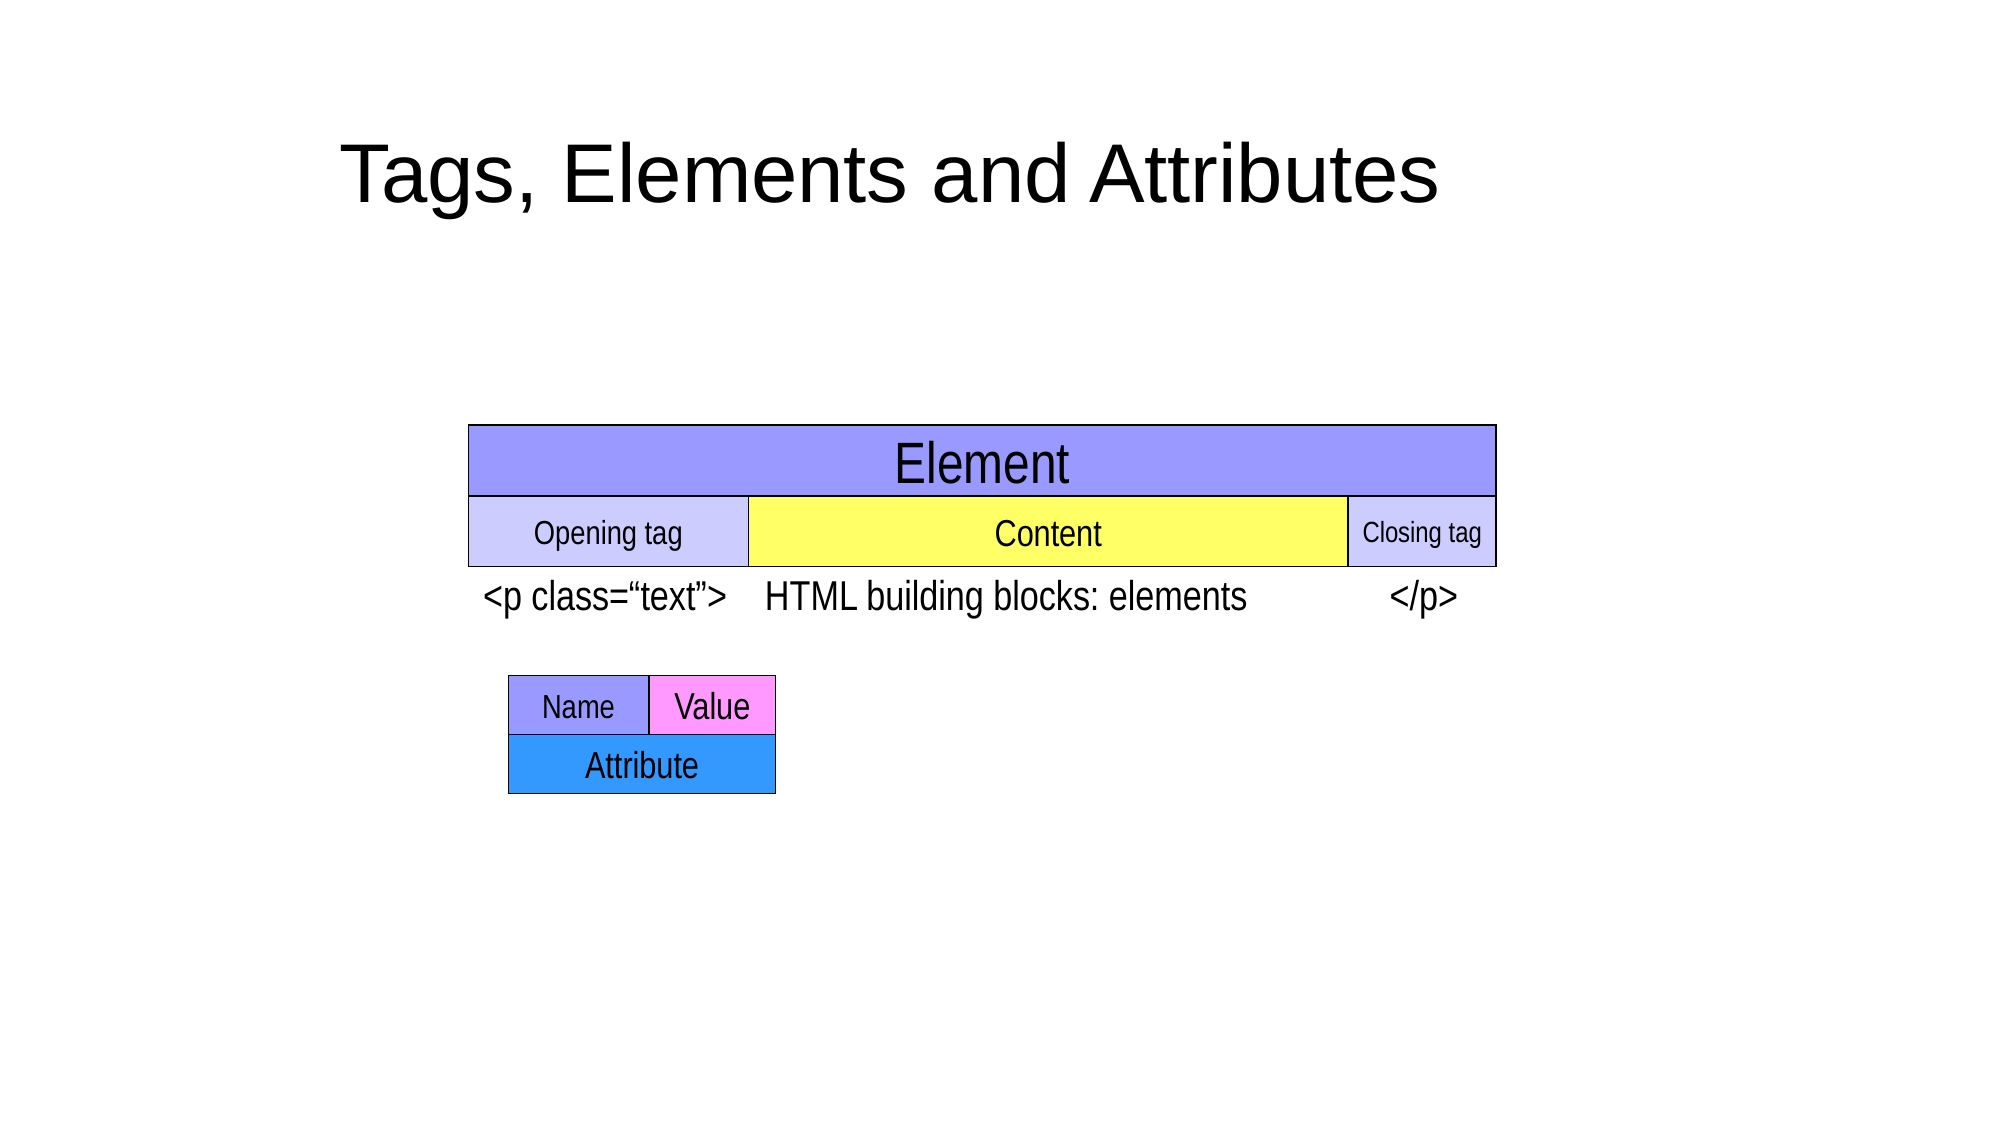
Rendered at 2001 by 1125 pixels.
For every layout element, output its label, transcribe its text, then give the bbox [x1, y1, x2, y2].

text_box Tags, Elements and Attributes [324, 75, 1675, 263]
text_box <p class=“text”> HTML building blocks: elements </p> [468, 561, 1520, 627]
text_box Closing tag [1349, 495, 1496, 561]
text_box Attribute [508, 734, 776, 794]
text_box Opening tag [468, 495, 748, 561]
text_box Content [748, 495, 1349, 561]
text_box Element [468, 425, 1497, 496]
text_box Name [508, 675, 648, 734]
text_box Value [648, 675, 776, 734]
